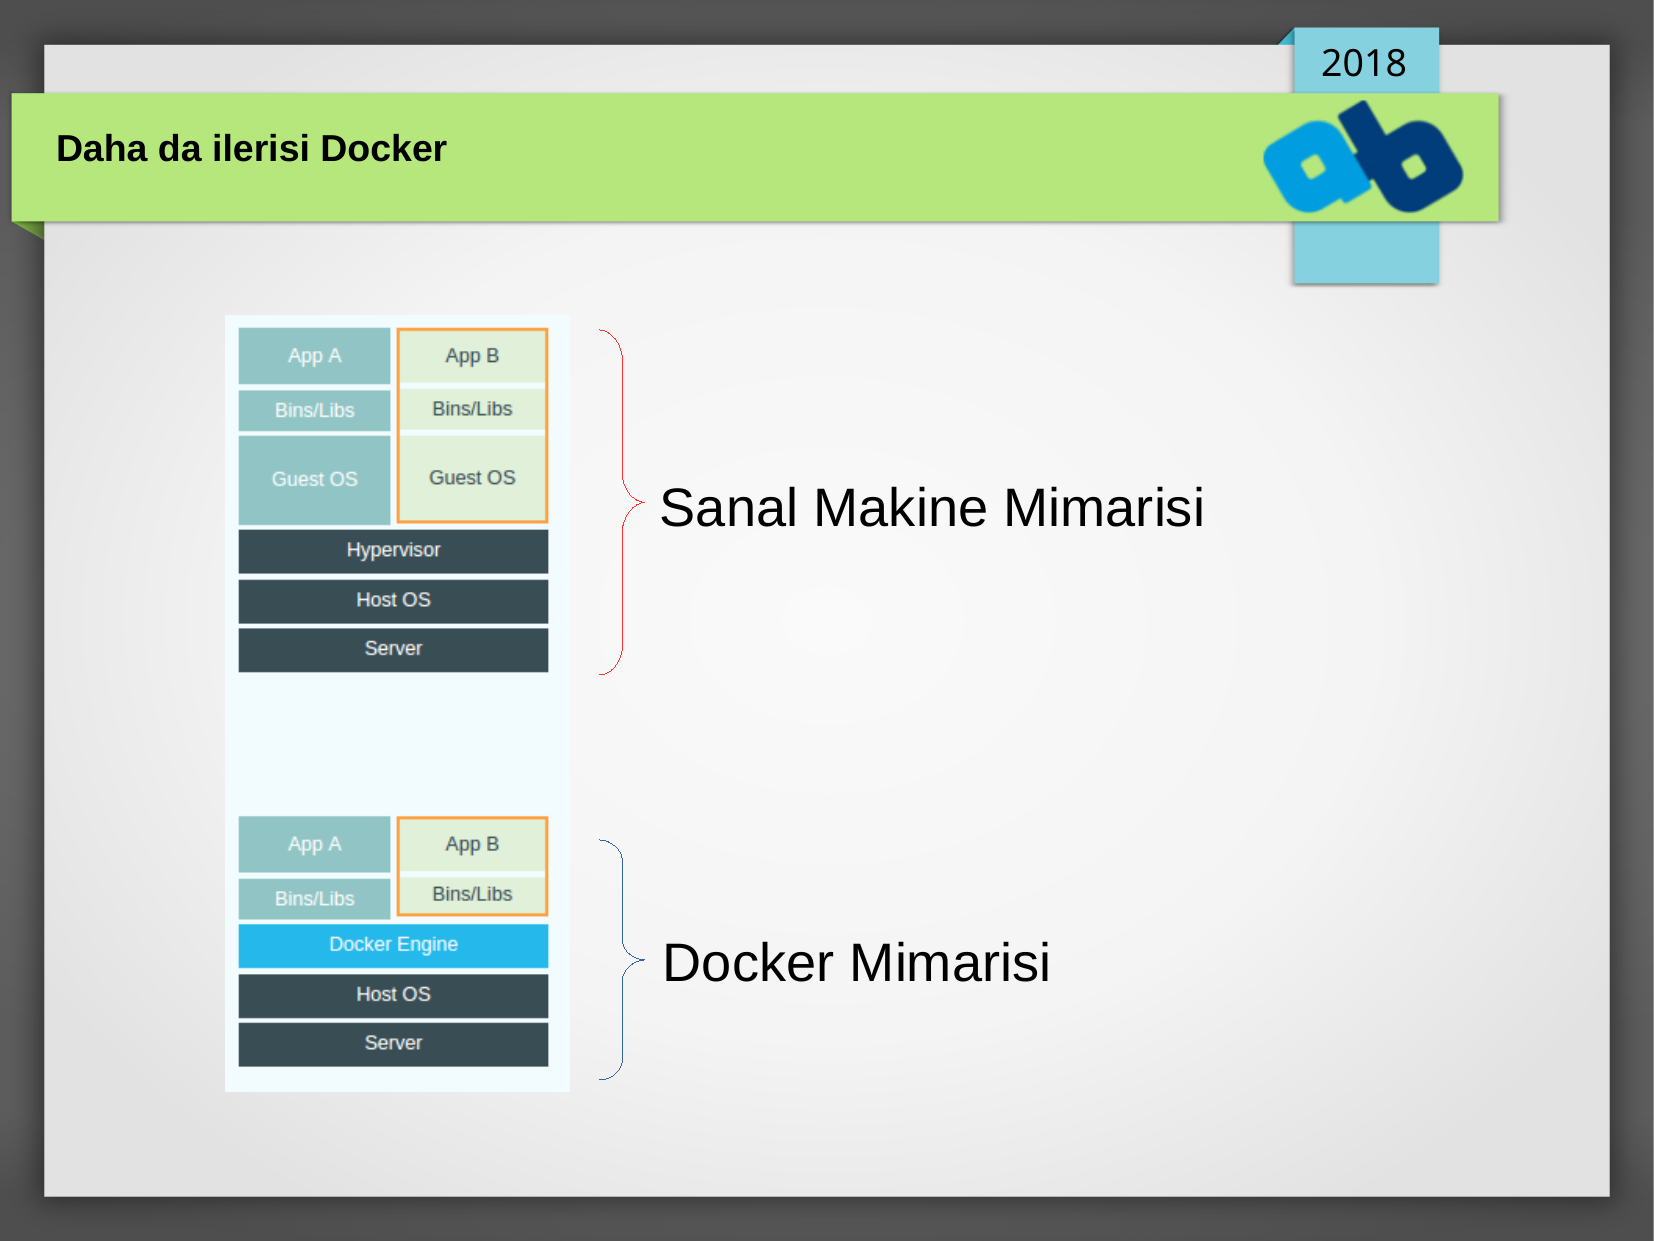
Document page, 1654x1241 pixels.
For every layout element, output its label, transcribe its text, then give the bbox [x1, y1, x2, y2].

text_box 2018 [1299, 29, 1430, 98]
text_box Docker Mimarisi [648, 920, 1209, 1056]
text_box Daha da ilerisi Docker [41, 120, 1134, 220]
picture [0, 0, 1654, 1241]
text_box Sanal Makine Mimarisi [644, 465, 1380, 602]
